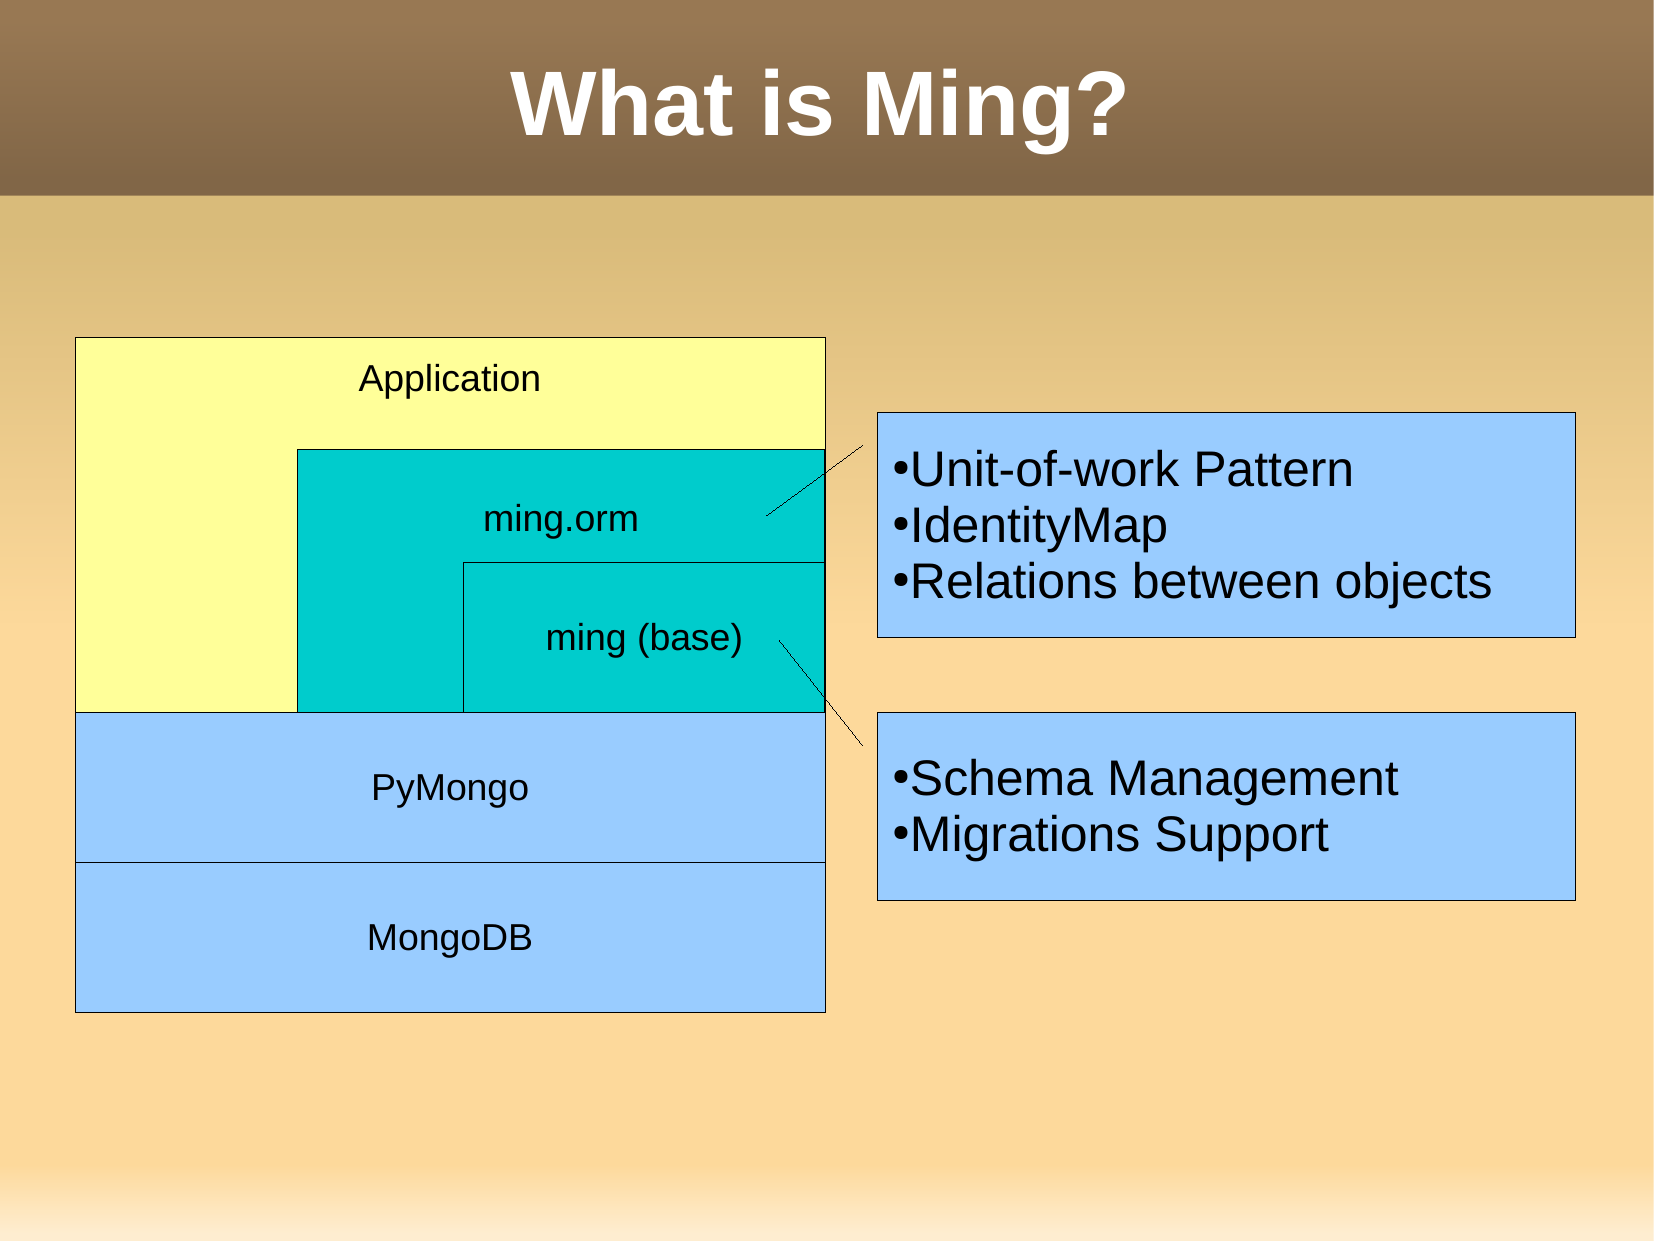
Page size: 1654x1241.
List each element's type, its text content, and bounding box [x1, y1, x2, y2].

text_box ming.orm [297, 449, 825, 712]
title What is Ming? [76, 0, 1565, 208]
text_box PyMongo [75, 712, 826, 863]
text_box Application [75, 337, 826, 712]
text_box Schema Management Migrations Support [877, 712, 1575, 900]
text_box ming (base) [463, 562, 825, 713]
text_box MongoDB [75, 863, 826, 1013]
text_box Unit-of-work Pattern IdentityMap Relations between objects [877, 413, 1575, 638]
picture [0, 0, 1654, 1241]
